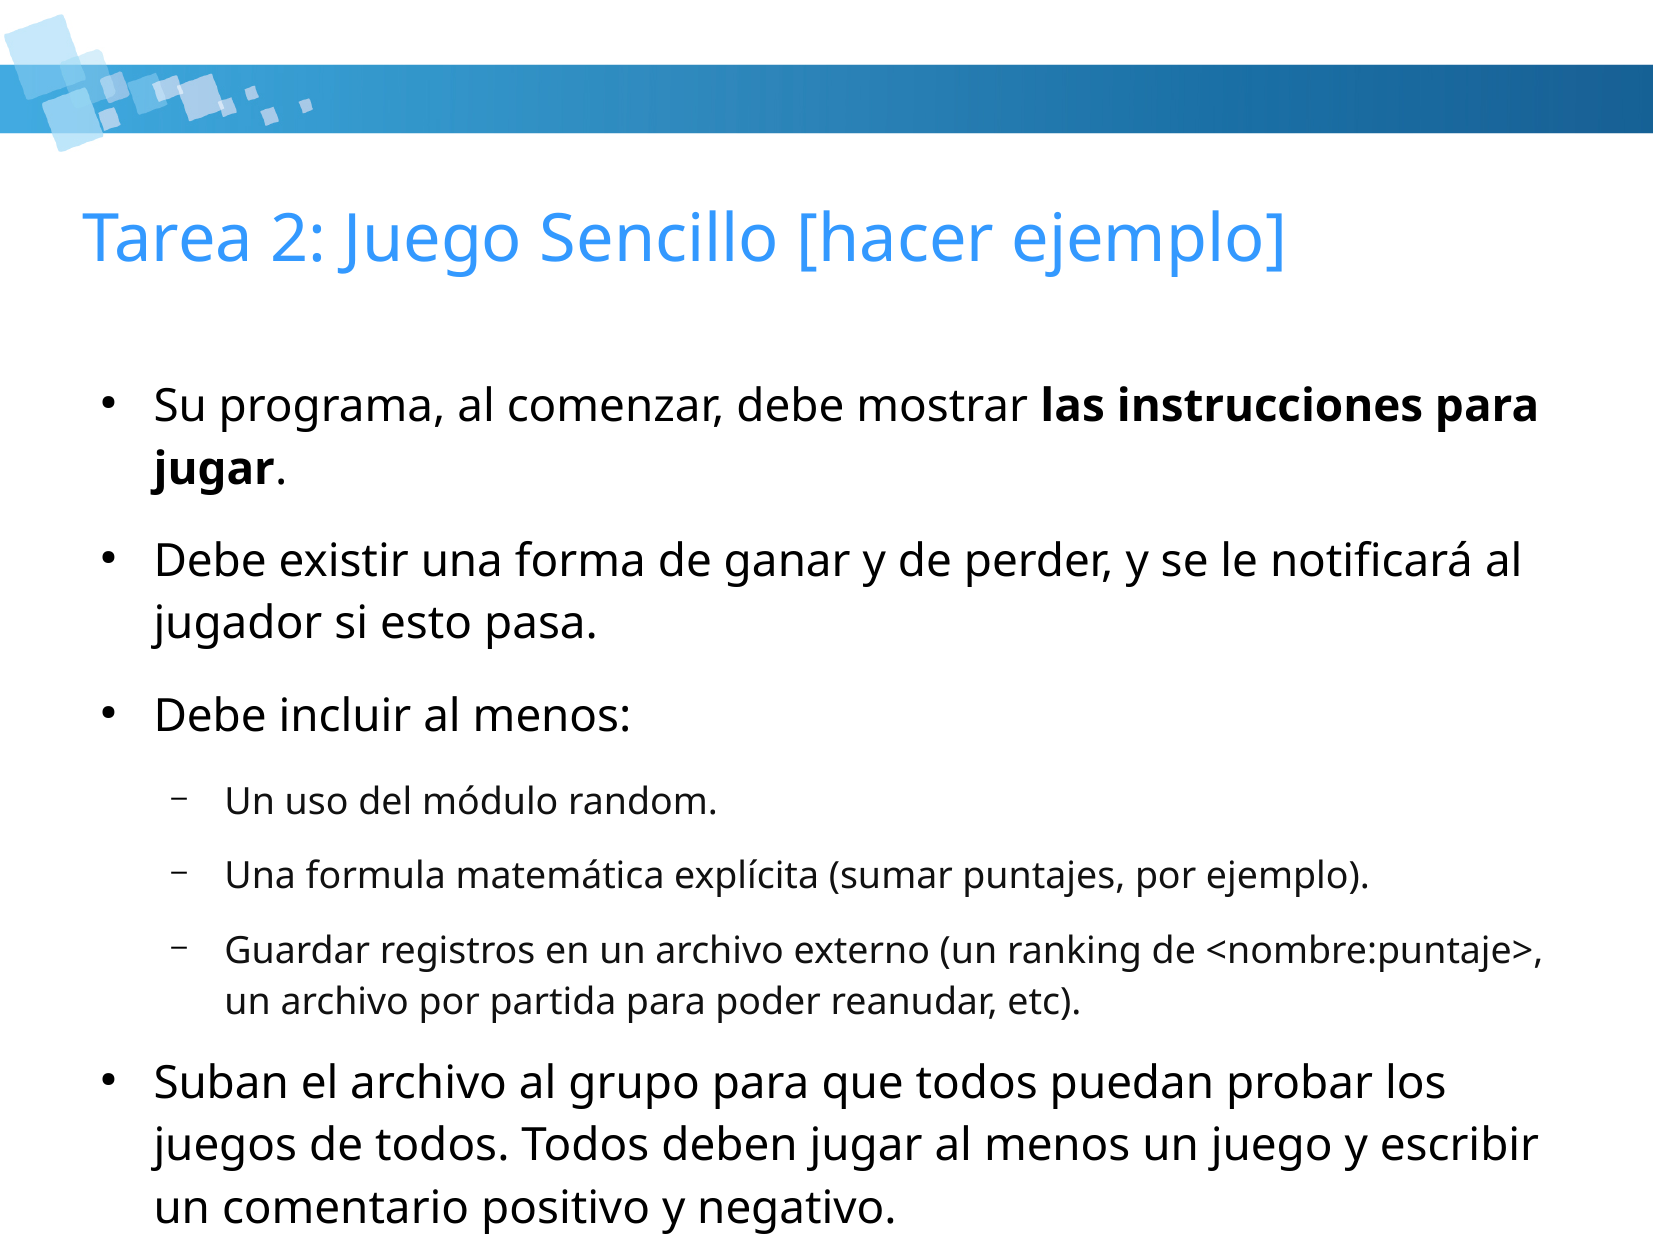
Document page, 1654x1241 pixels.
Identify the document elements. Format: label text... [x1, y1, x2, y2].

title Tarea 2: Juego Sencillo [hacer ejemplo] [82, 132, 1571, 340]
list Su programa, al comenzar, debe mostrar las instrucciones para jugar. Debe existir una forma de ganar y de perder, y se le notificará al jugador si esto pasa. Debe incluir al menos: Un uso del módulo random. Una formula matemática explícita (sumar puntajes, por ejemplo). Guardar registros en un archivo externo (un ranking de <nombre:puntaje>, un archivo por partida para poder reanudar, etc). Suban el archivo al grupo para que todos puedan probar los juegos de todos. Todos deben jugar al menos un juego y escribir un comentario positivo y negativo. [82, 372, 1571, 1133]
picture [0, 0, 1653, 1238]
